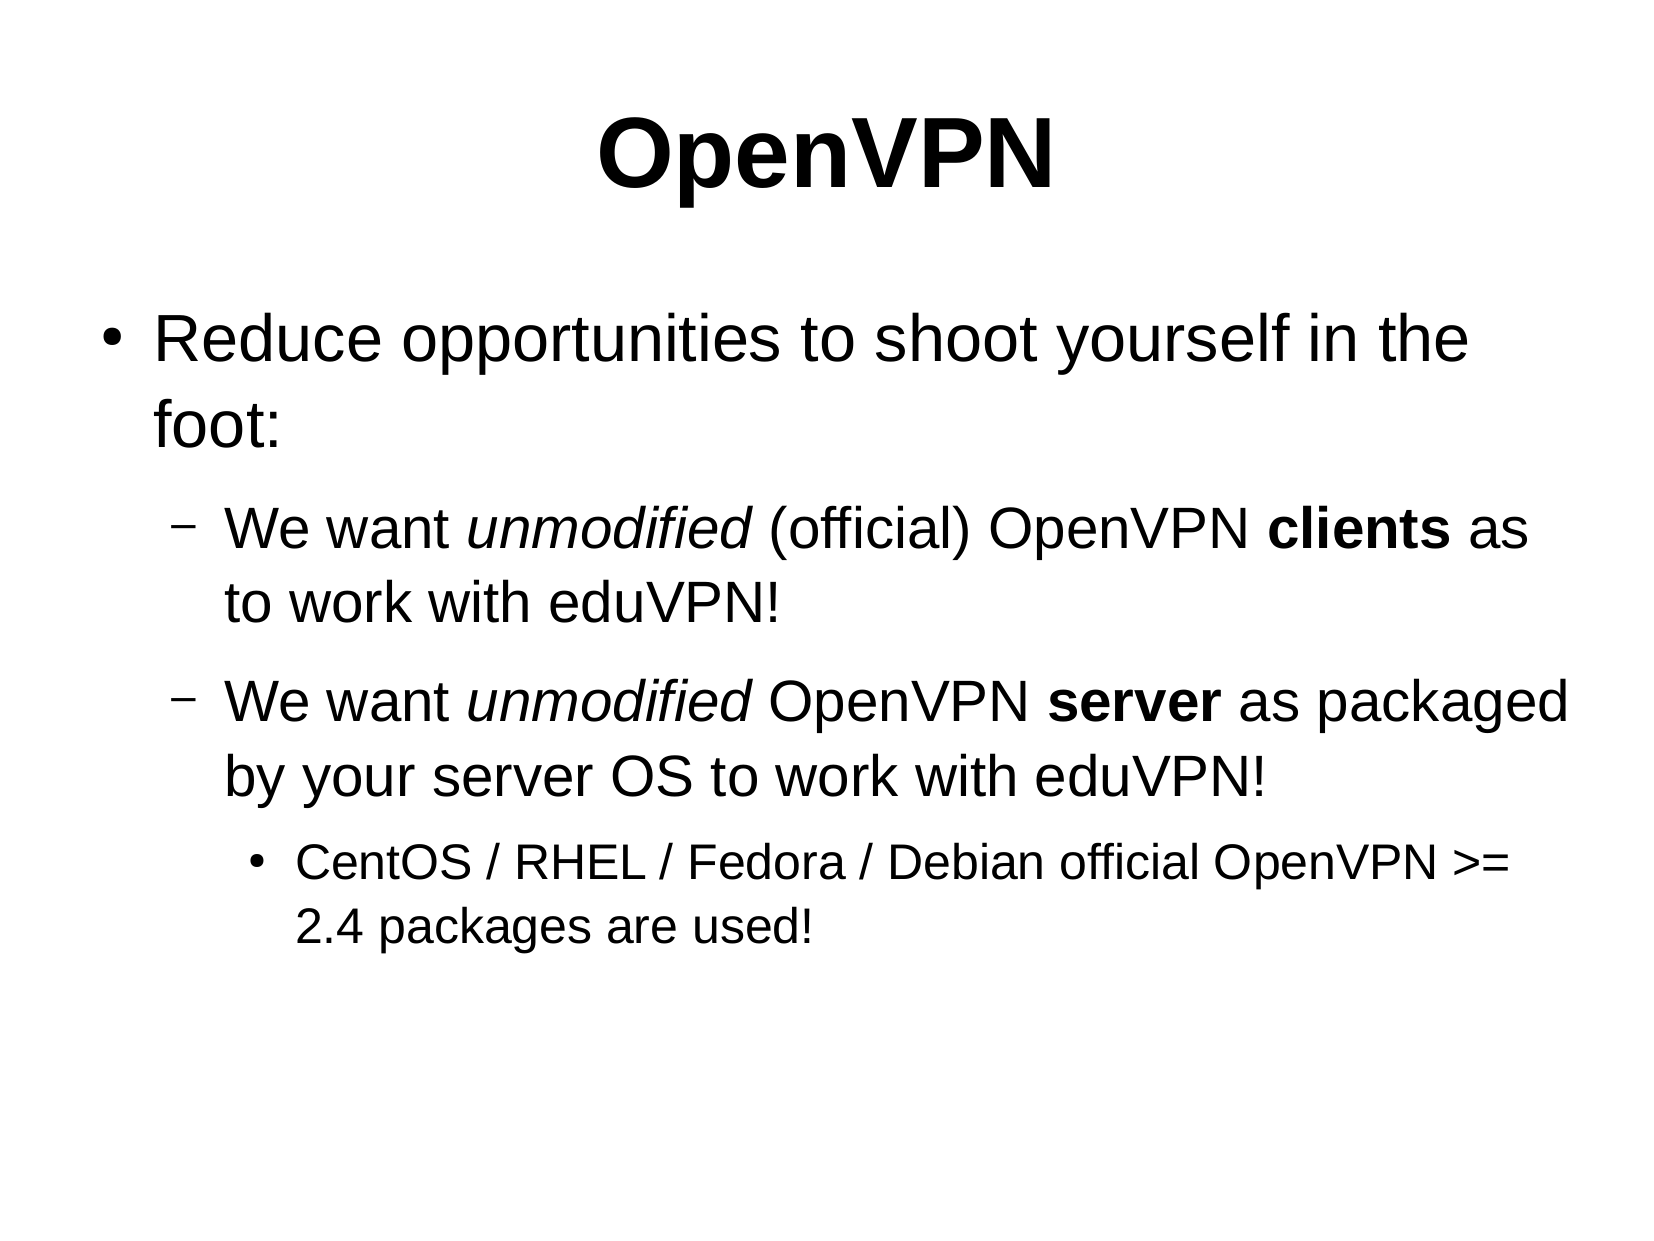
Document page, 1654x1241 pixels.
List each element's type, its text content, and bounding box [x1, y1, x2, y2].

title OpenVPN [82, 49, 1571, 257]
list Reduce opportunities to shoot yourself in the foot: We want unmodified (official) OpenVPN clients as to work with eduVPN! We want unmodified OpenVPN server as packaged by your server OS to work with eduVPN! CentOS / RHEL / Fedora / Debian official OpenVPN >= 2.4 packages are used! [82, 290, 1571, 1010]
